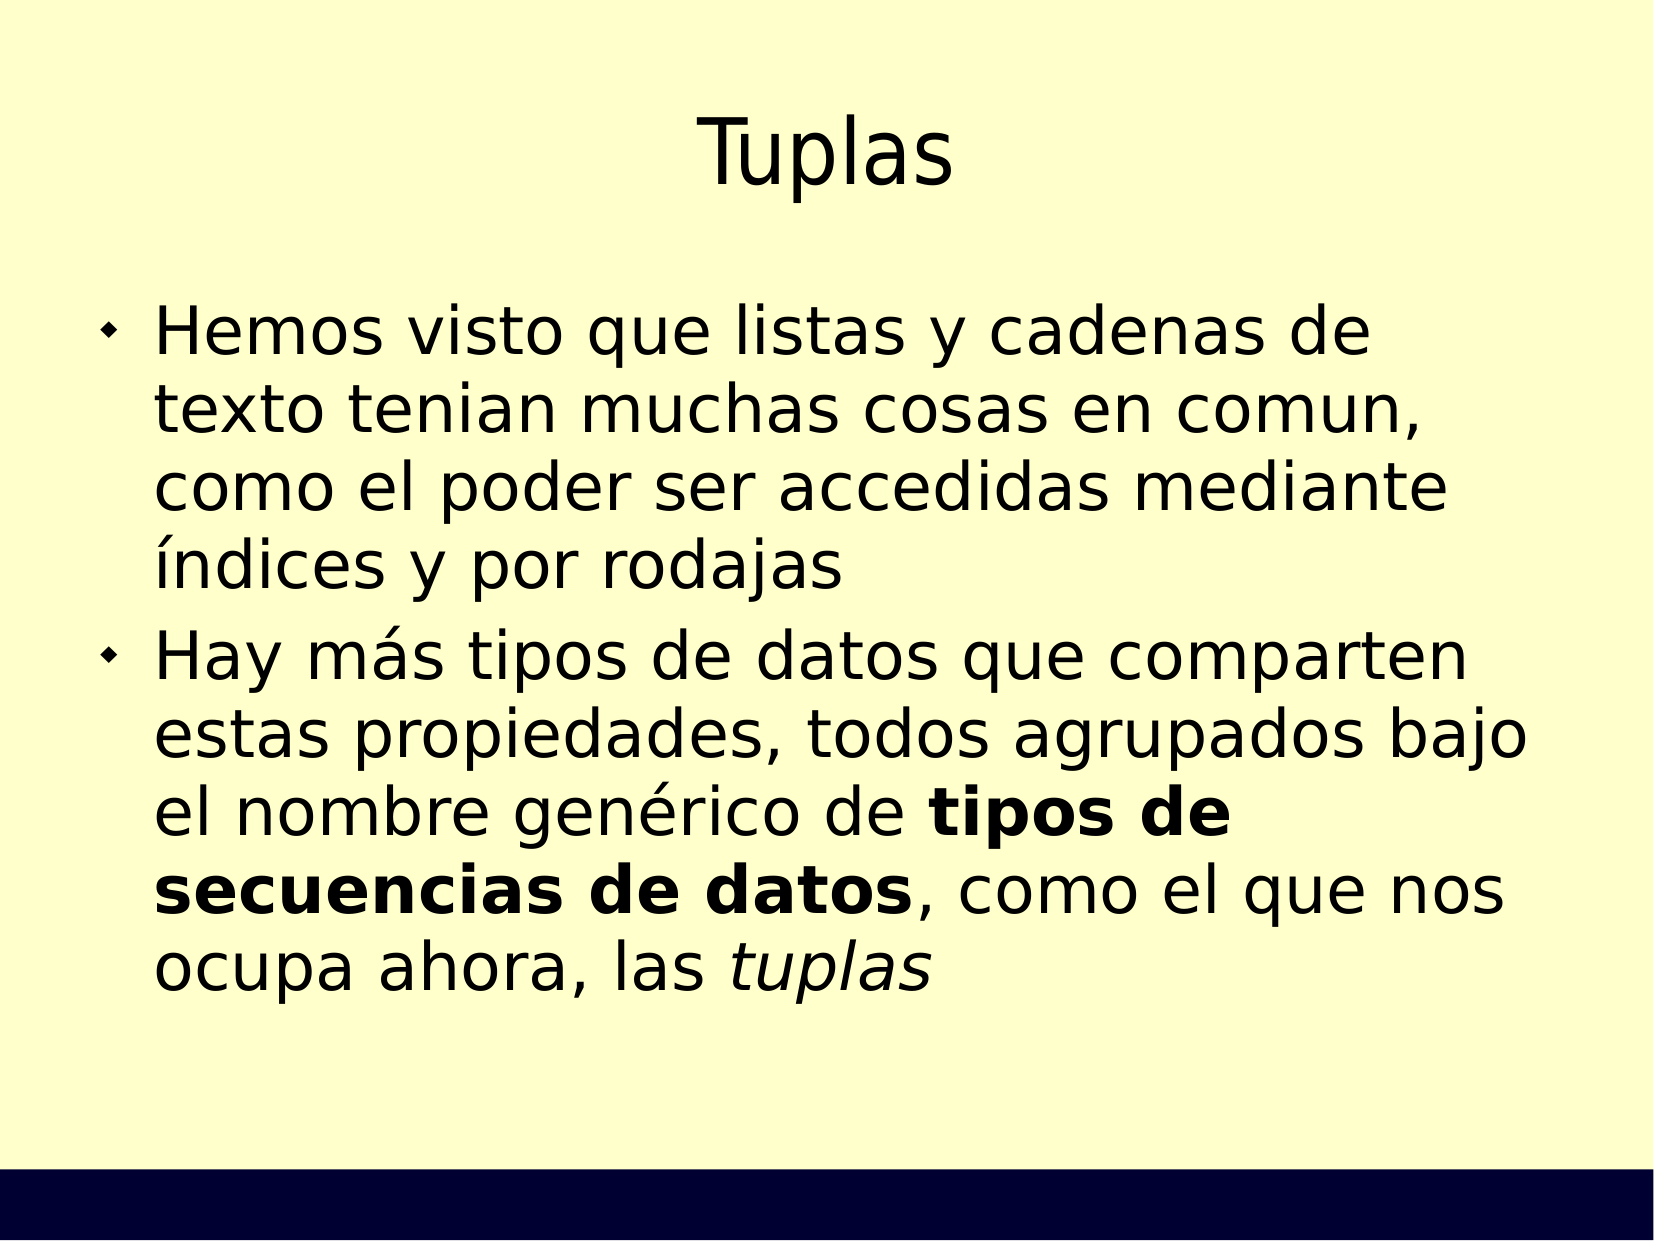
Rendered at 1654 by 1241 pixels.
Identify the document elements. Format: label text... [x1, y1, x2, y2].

list Hemos visto que listas y cadenas de texto tenian muchas cosas en comun, como el poder ser accedidas mediante índices y por rodajas Hay más tipos de datos que comparten estas propiedades, todos agrupados bajo el nombre genérico de tipos de secuencias de datos, como el que nos ocupa ahora, las tuplas [82, 290, 1538, 1010]
title Tuplas [82, 49, 1571, 257]
